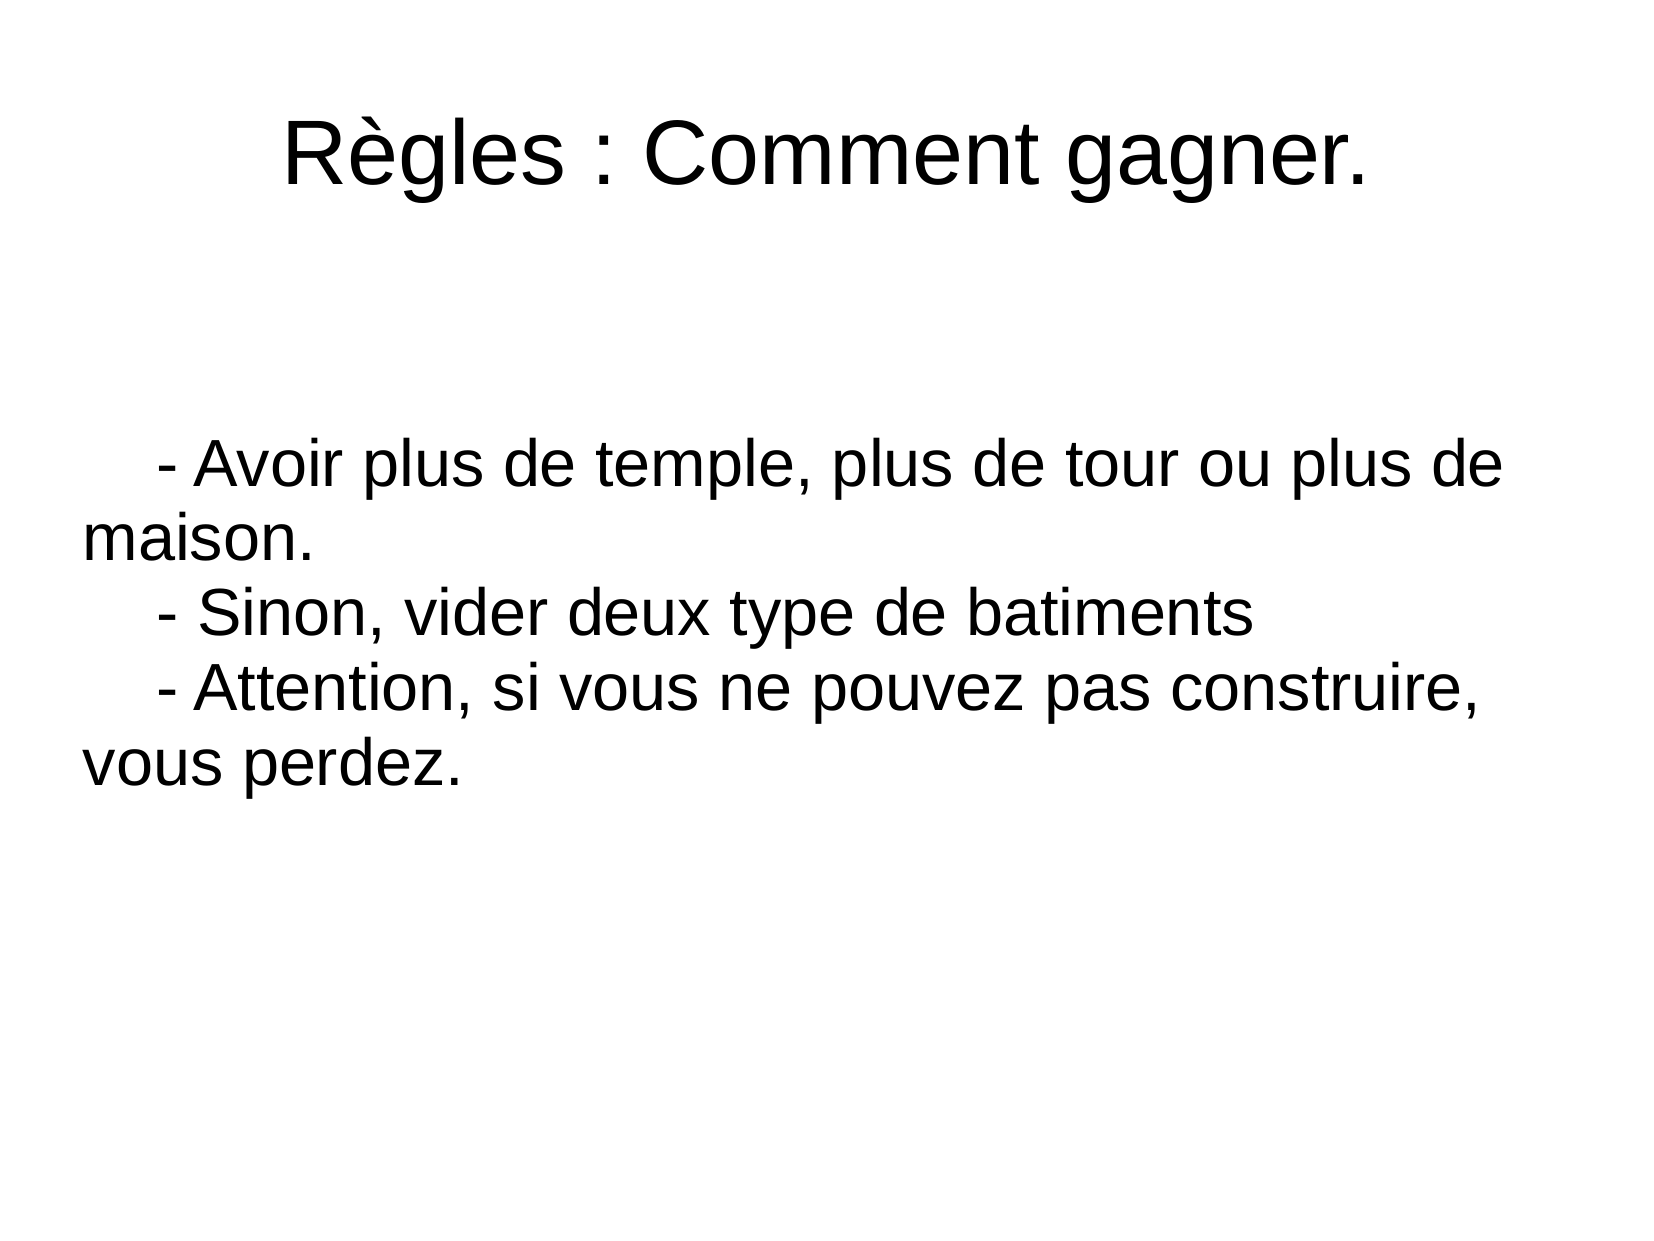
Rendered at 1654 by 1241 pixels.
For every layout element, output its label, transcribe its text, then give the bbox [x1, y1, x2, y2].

title Règles : Comment gagner. [82, 49, 1571, 257]
subtitle - Avoir plus de temple, plus de tour ou plus de maison. - Sinon, vider deux type de batiments - Attention, si vous ne pouvez pas construire, vous perdez. [82, 290, 1571, 1010]
